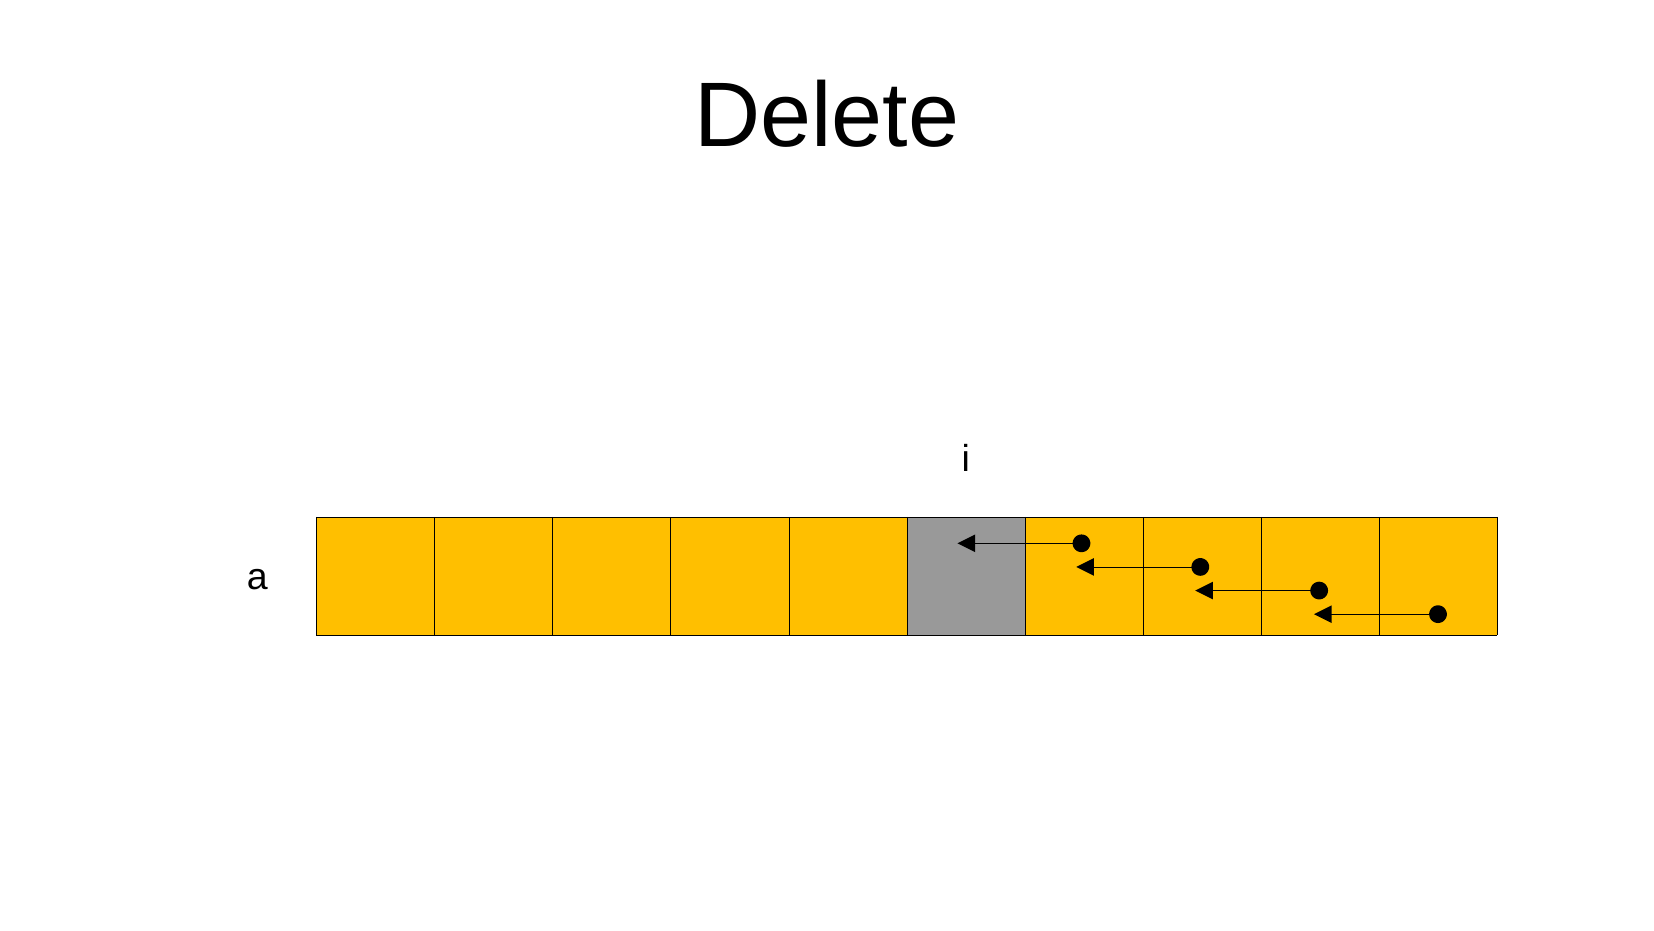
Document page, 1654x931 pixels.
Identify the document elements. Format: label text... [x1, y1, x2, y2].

table_cell [1379, 281, 1497, 399]
table_cell [908, 518, 1025, 635]
table_cell [1262, 518, 1379, 635]
table_cell i [907, 399, 1025, 517]
table_header [1261, 193, 1379, 281]
table_cell [1143, 281, 1261, 399]
table_cell [1025, 399, 1143, 517]
title Delete [82, 37, 1571, 193]
table_cell [316, 399, 434, 517]
table_header [552, 193, 671, 281]
table_cell [671, 636, 789, 753]
table_cell [553, 518, 670, 635]
table_header [1379, 193, 1497, 281]
table_cell [434, 636, 552, 753]
table_cell [1143, 399, 1261, 517]
table_header [434, 193, 552, 281]
table_cell [789, 636, 907, 753]
table_cell [671, 399, 789, 517]
table_cell [1026, 518, 1143, 635]
table_cell [789, 399, 907, 517]
table_header [1025, 193, 1143, 281]
table_cell [1261, 636, 1379, 753]
table_cell [789, 281, 907, 399]
table_cell [434, 399, 552, 517]
table_cell [552, 281, 671, 399]
table_header [1143, 193, 1261, 281]
table_cell [1025, 636, 1143, 753]
table_cell [1143, 636, 1261, 753]
table_cell [671, 281, 789, 399]
table_cell [552, 636, 671, 753]
table_cell [316, 636, 434, 753]
table_header [198, 193, 316, 281]
table_cell [317, 518, 434, 635]
table_header [907, 193, 1025, 281]
table_cell [198, 399, 316, 517]
table_cell [907, 636, 1025, 753]
table_cell [552, 399, 671, 517]
table_header [671, 193, 789, 281]
table_cell [198, 635, 316, 753]
table_cell [1025, 281, 1143, 399]
table_header [316, 193, 434, 281]
table_cell [435, 518, 552, 635]
table_cell [198, 281, 316, 399]
table_cell [1379, 636, 1497, 753]
table_cell [434, 281, 552, 399]
table_cell a [198, 517, 316, 635]
table_cell [1261, 399, 1379, 517]
table_cell [790, 518, 907, 635]
table_cell [1144, 518, 1261, 635]
table_cell [1379, 399, 1497, 517]
table_header [789, 193, 907, 281]
table_cell [316, 281, 434, 399]
table_cell [671, 518, 789, 635]
table_cell [907, 281, 1025, 399]
table_cell [1380, 518, 1497, 635]
table_cell [1261, 281, 1379, 399]
